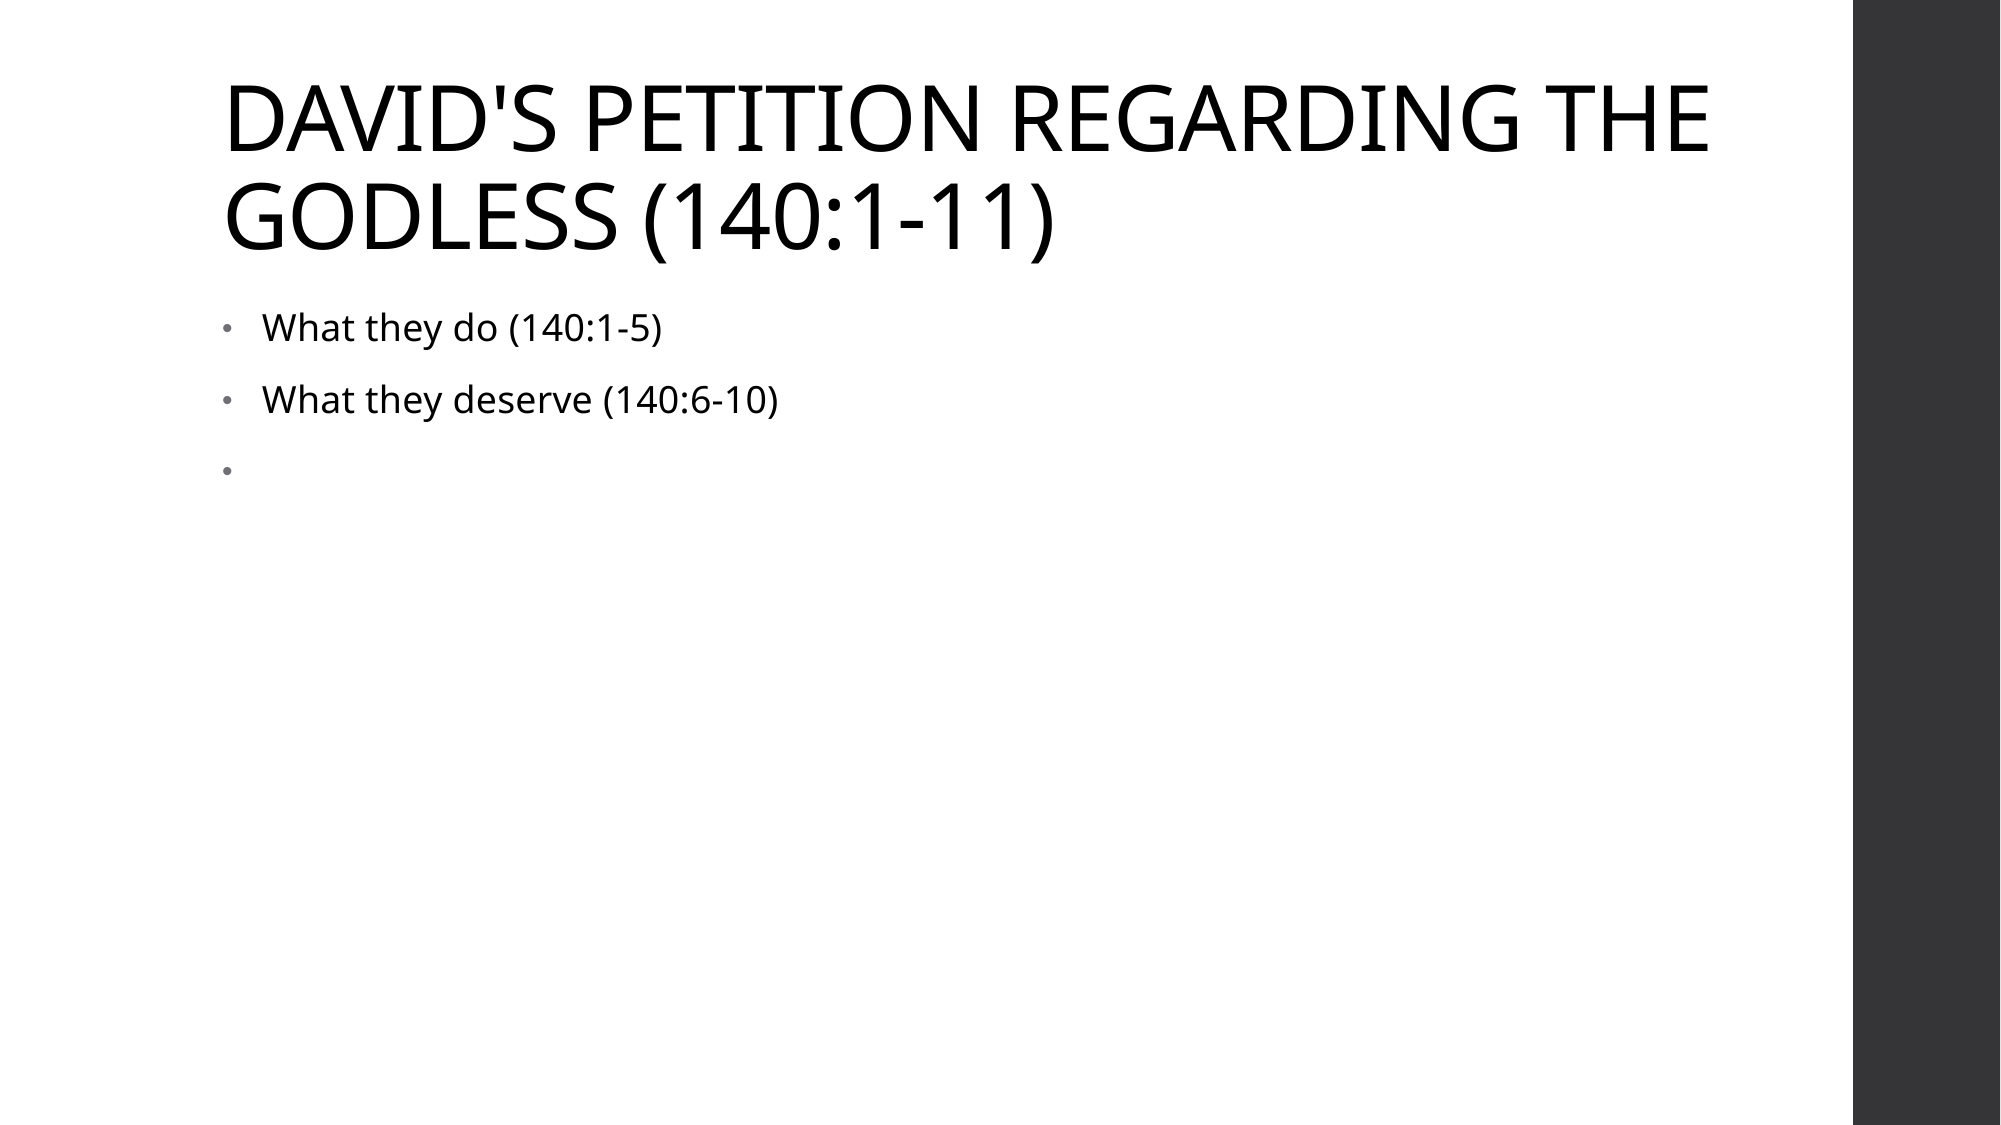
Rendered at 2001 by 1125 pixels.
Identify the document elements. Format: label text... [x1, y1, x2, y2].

list What they do (140:1-5) What they deserve (140:6-10) [206, 299, 1617, 1014]
title DAVID'S PETITION REGARDING THE GODLESS (140:1-11) [206, 60, 1797, 278]
